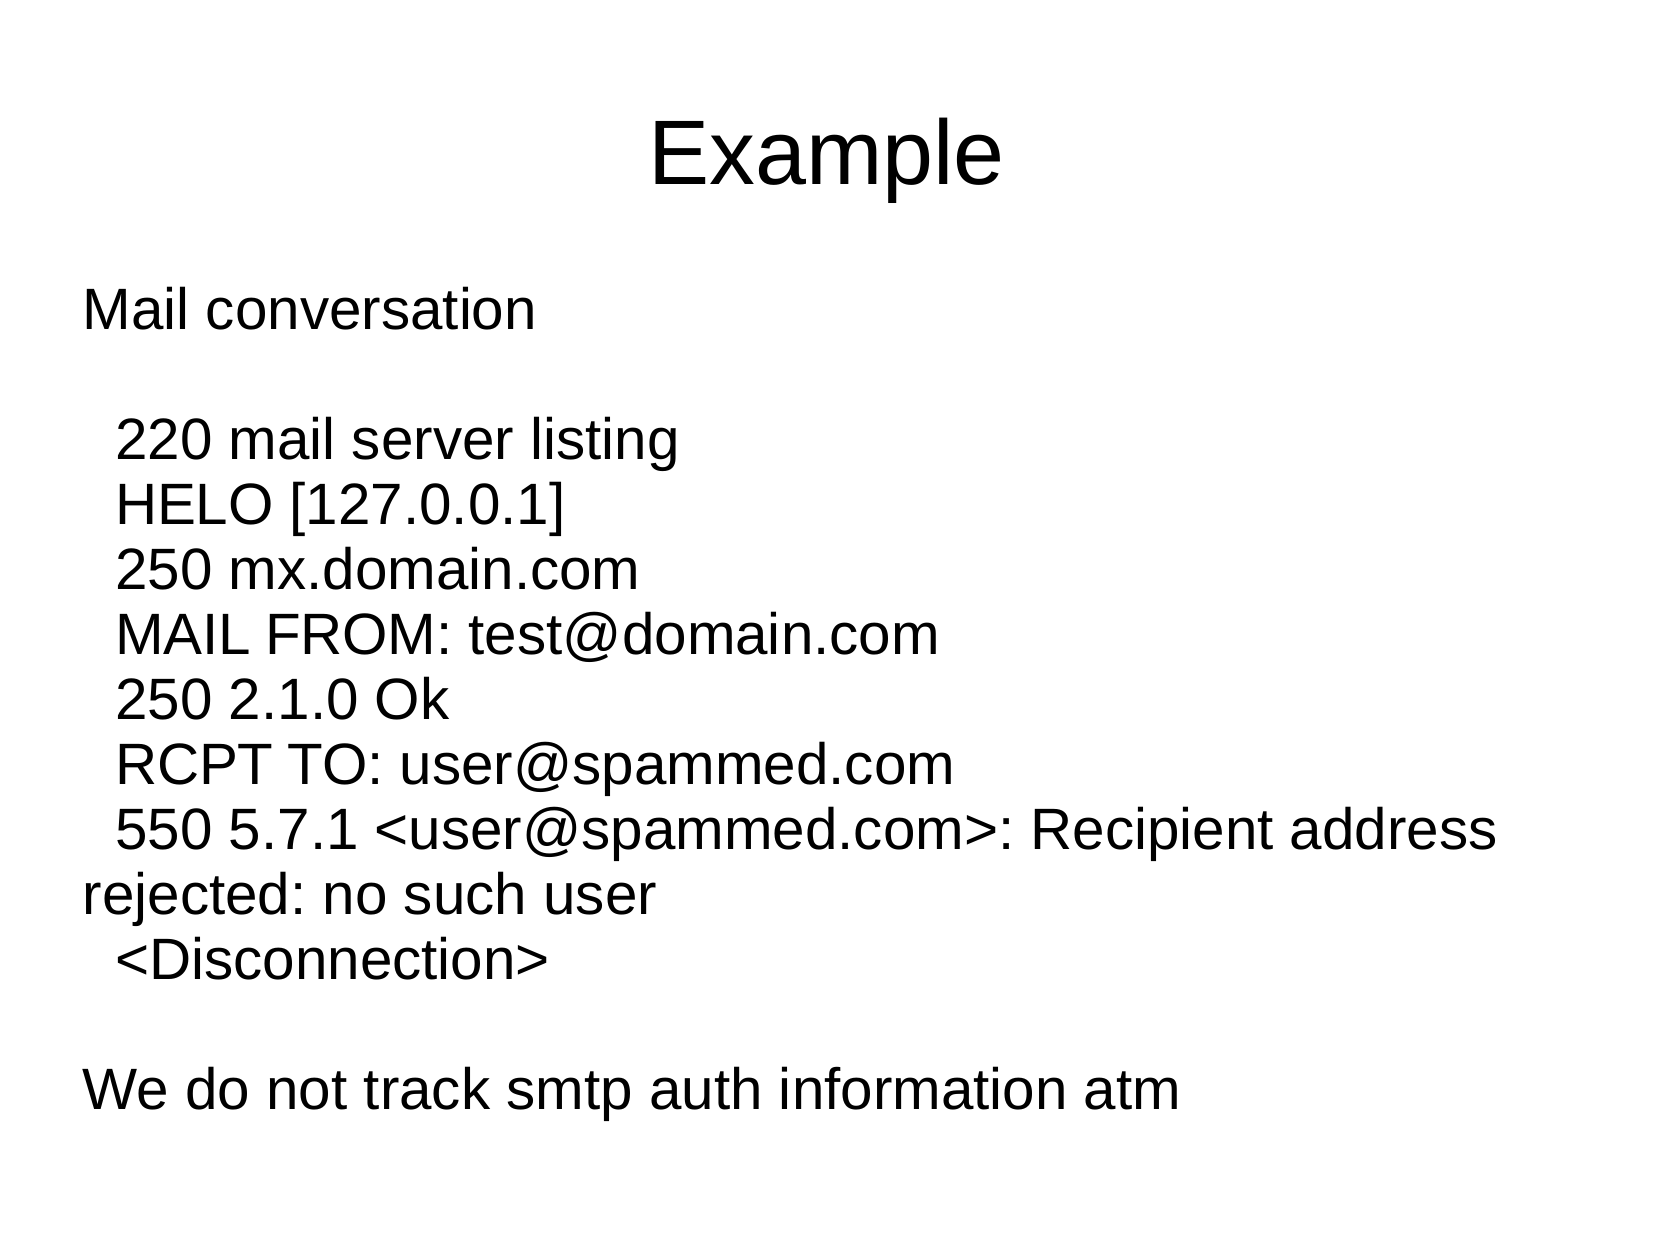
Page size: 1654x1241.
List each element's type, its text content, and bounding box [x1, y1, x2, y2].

title Example [82, 56, 1571, 250]
subtitle Mail conversation 220 mail server listing HELO [127.0.0.1] 250 mx.domain.com MAIL FROM: test@domain.com 250 2.1.0 Ok RCPT TO: user@spammed.com 550 5.7.1 <user@spammed.com>: Recipient address rejected: no such user <Disconnection> We do not track smtp auth information atm [82, 276, 1571, 1122]
